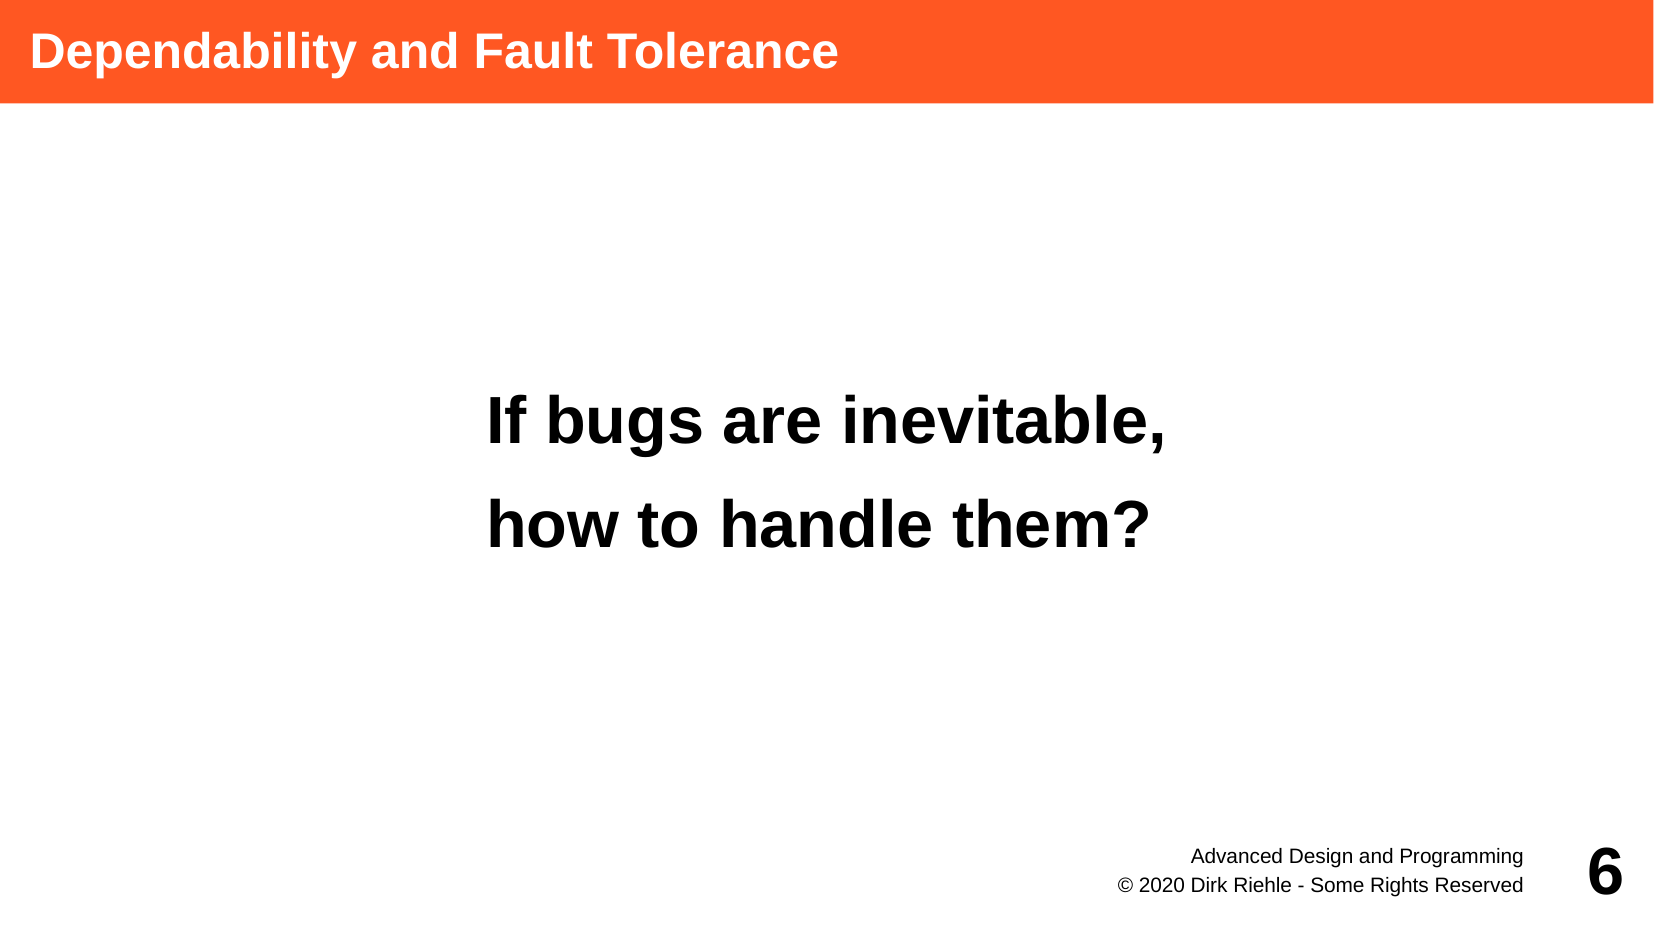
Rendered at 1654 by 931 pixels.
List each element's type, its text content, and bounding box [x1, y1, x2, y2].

title Dependability and Fault Tolerance [0, 0, 1654, 104]
subtitle If bugs are inevitable, how to handle them? [29, 132, 1625, 813]
